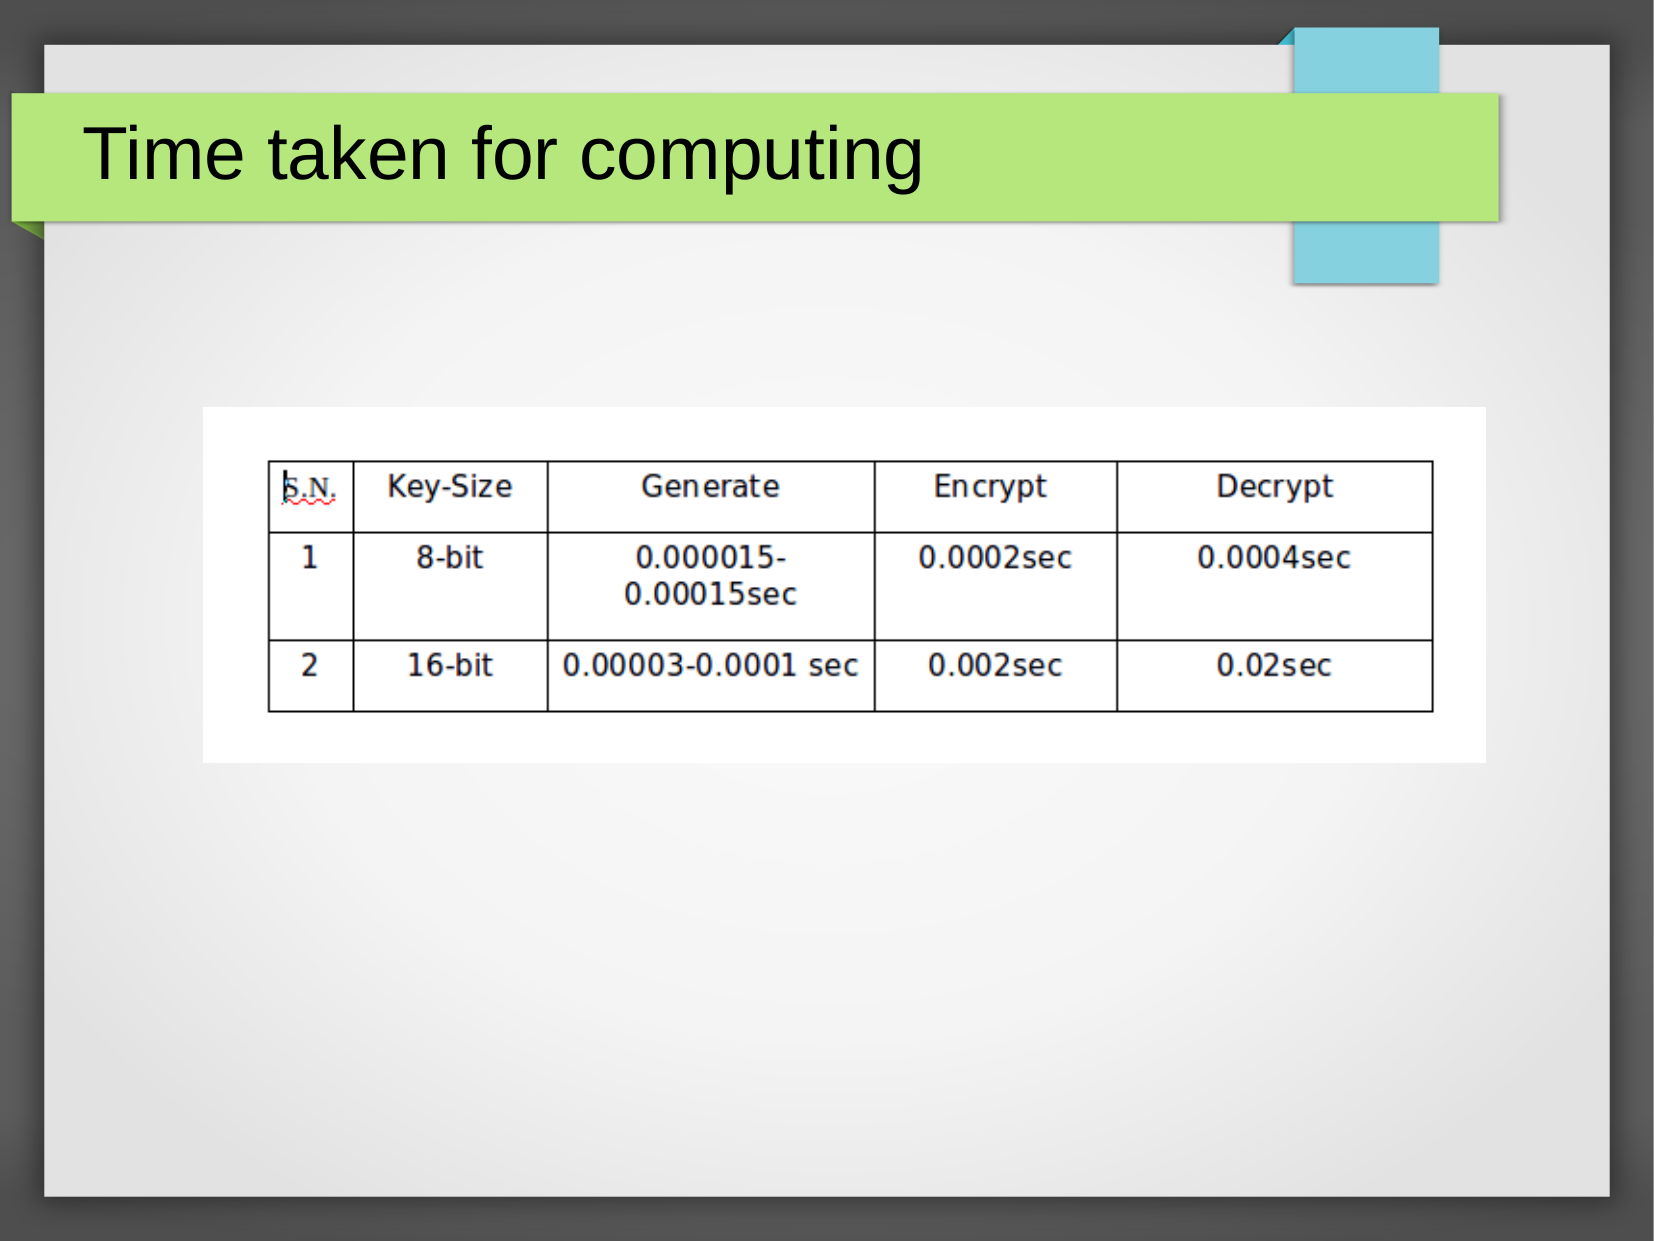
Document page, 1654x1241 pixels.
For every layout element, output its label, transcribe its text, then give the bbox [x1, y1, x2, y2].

title Time taken for computing [82, 94, 1264, 213]
picture [0, 0, 1654, 1241]
